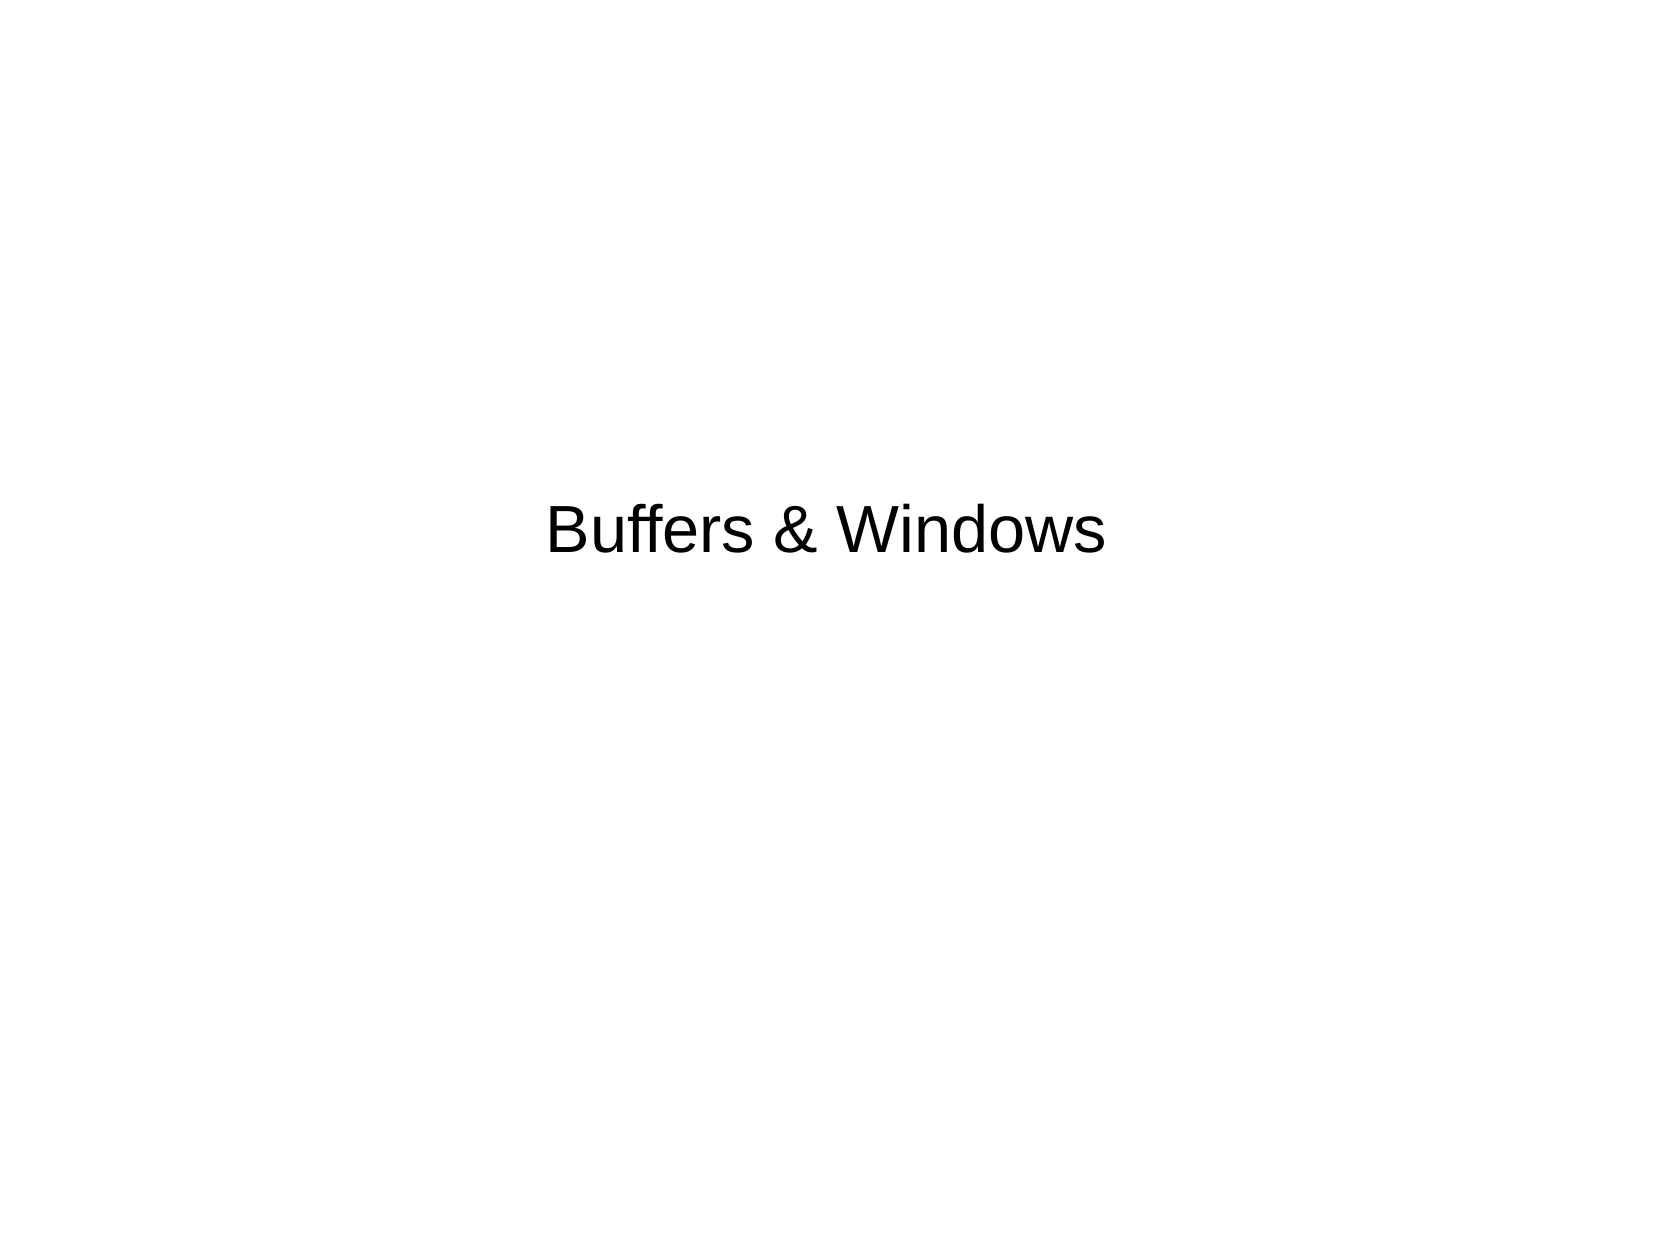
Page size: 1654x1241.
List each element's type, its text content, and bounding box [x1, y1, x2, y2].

subtitle Buffers & Windows [82, 49, 1571, 1010]
